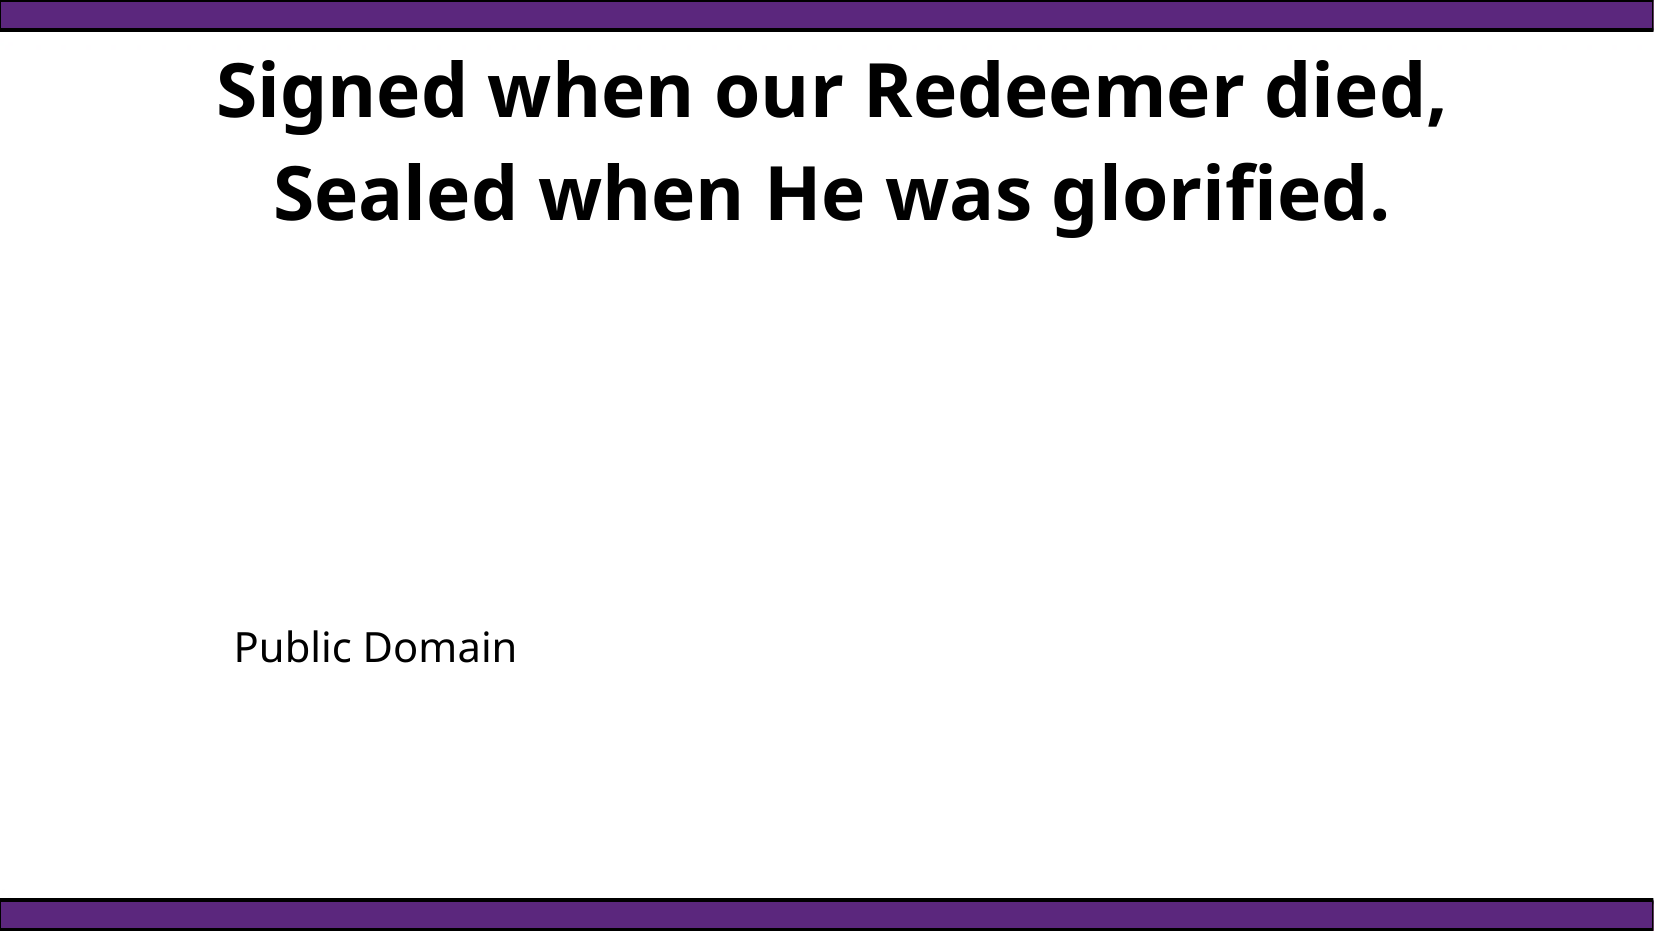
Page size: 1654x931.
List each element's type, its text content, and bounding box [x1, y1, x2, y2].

picture [0, 31, 1654, 900]
text_box [0, 900, 1654, 931]
text_box [0, 0, 1654, 31]
text_box Signed when our Redeemer died, Sealed when He was glorified. Public Domain [90, 30, 1576, 667]
